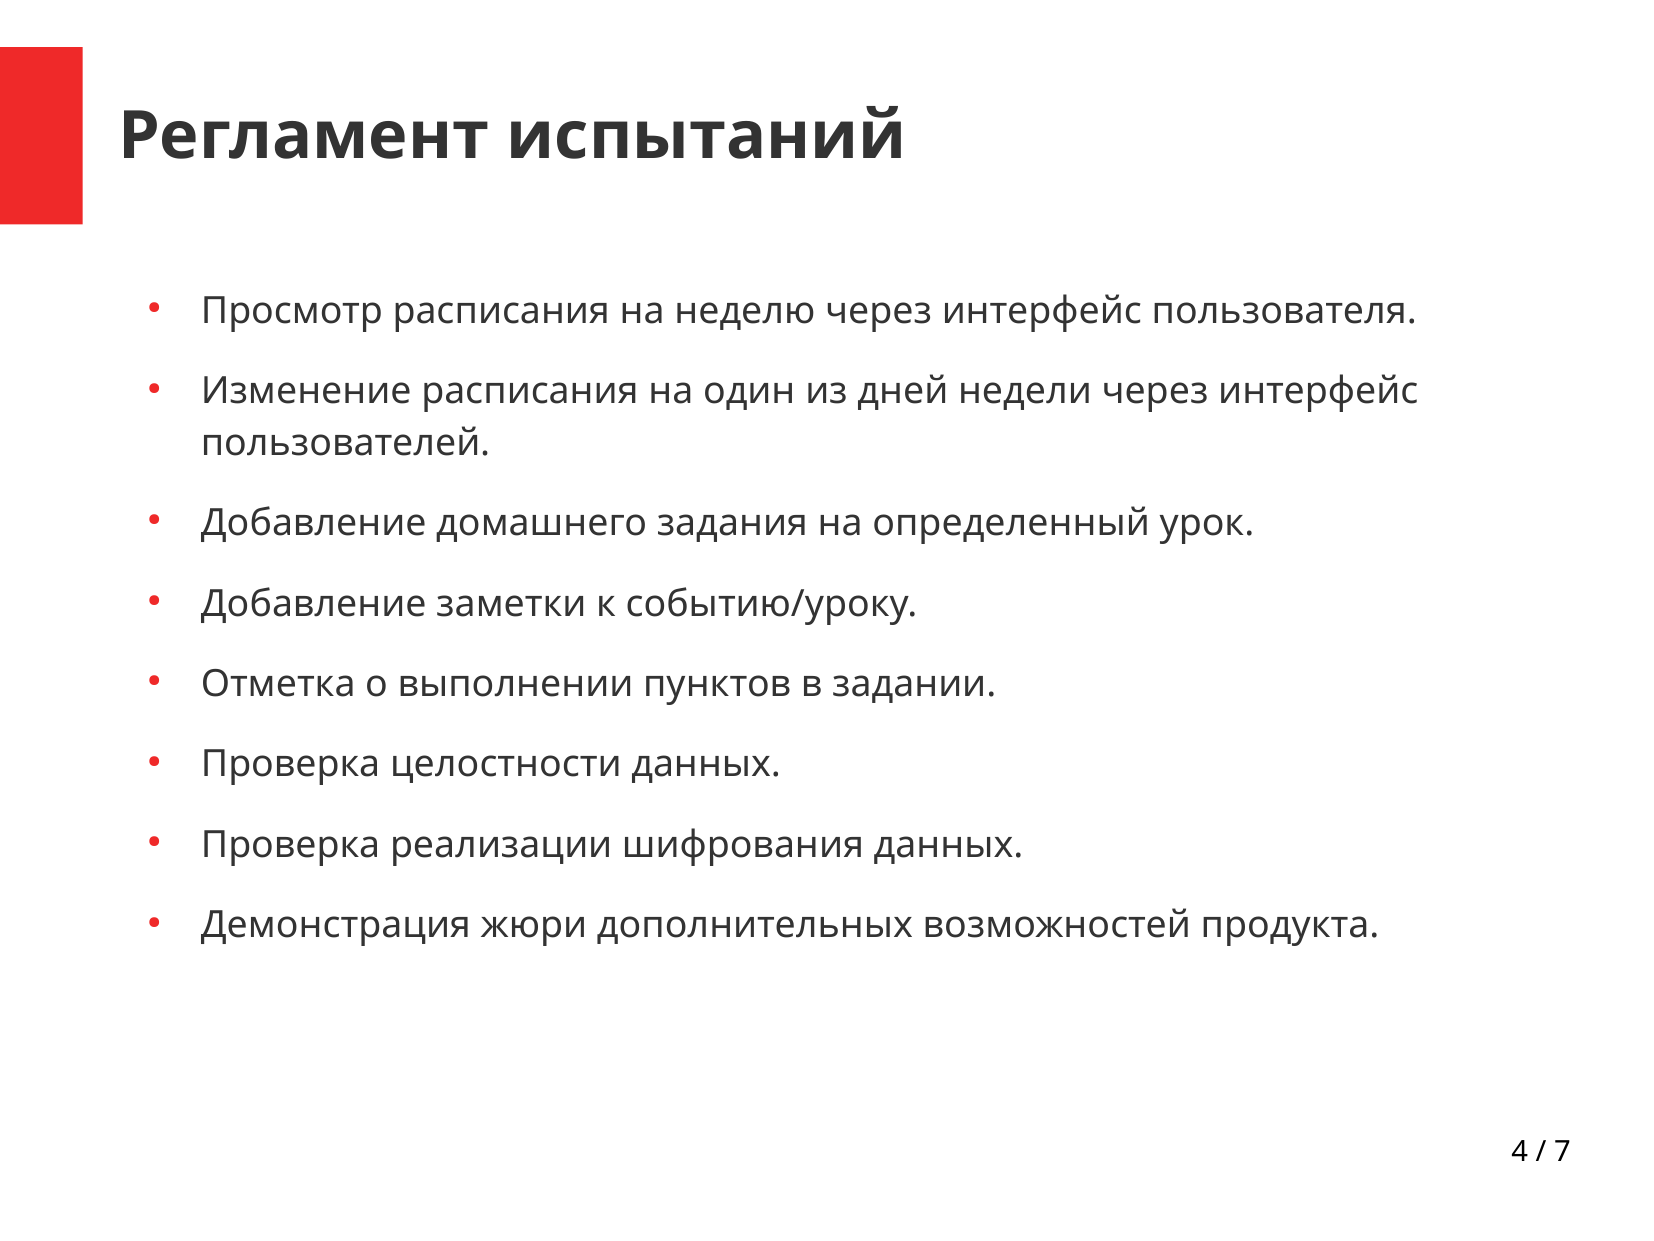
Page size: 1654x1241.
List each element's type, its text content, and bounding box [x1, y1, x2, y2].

title Регламент испытаний [118, 29, 1571, 237]
list Просмотр расписания на неделю через интерфейс пользователя. Изменение расписания на один из дней недели через интерфейс пользователей. Добавление домашнего задания на определенный урок. Добавление заметки к событию/уроку. Отметка о выполнении пунктов в задании. Проверка целостности данных. Проверка реализации шифрования данных. Демонстрация жюри дополнительных возможностей продукта. [129, 283, 1548, 1003]
